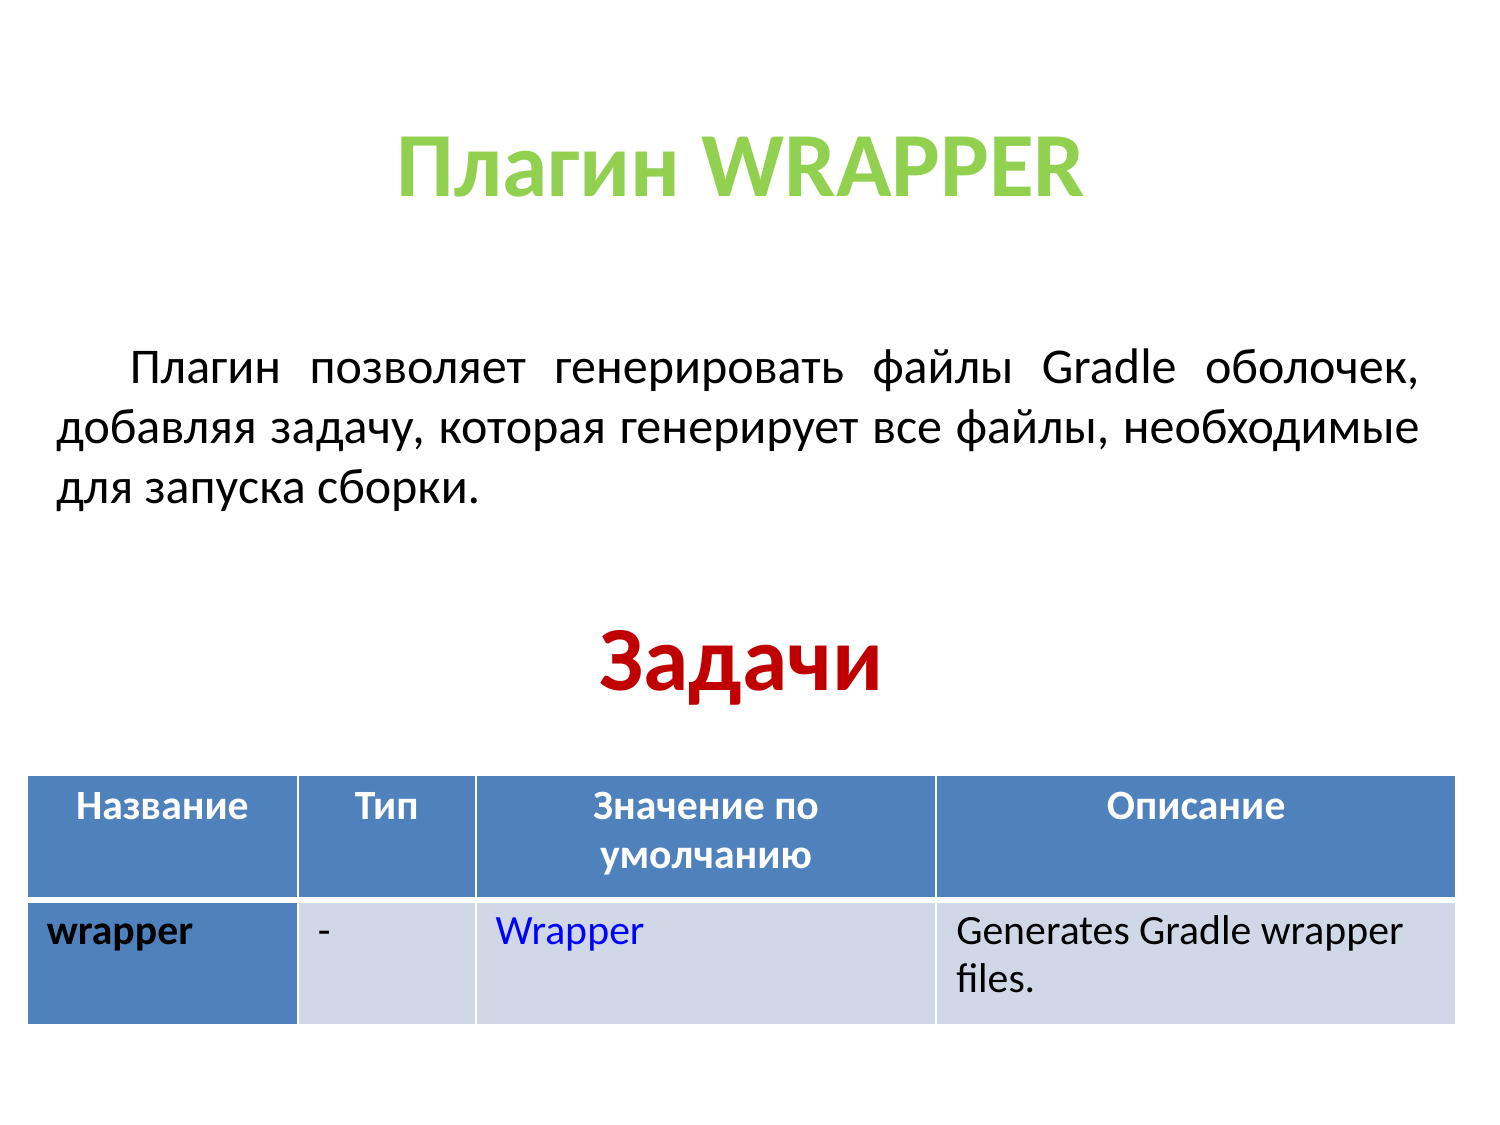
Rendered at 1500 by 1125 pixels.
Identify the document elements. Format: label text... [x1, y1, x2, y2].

table_cell - [299, 903, 475, 1024]
table_header Тип [299, 776, 475, 897]
table_cell Generates Gradle wrapper files. [937, 903, 1455, 1024]
table_header Описание [937, 776, 1455, 897]
table_header Название [28, 776, 297, 897]
table_cell wrapper [28, 903, 297, 1024]
text_box Плагин позволяет генерировать файлы Gradle оболочек, добавляя задачу, которая генерирует все файлы, необходимые для запуска сборки. [41, 326, 1436, 522]
table_cell Wrapper [477, 903, 935, 1024]
text_box Задачи [66, 573, 1417, 761]
title Плагин WRAPPER [66, 66, 1417, 254]
table_header Значение по умолчанию [477, 776, 935, 897]
